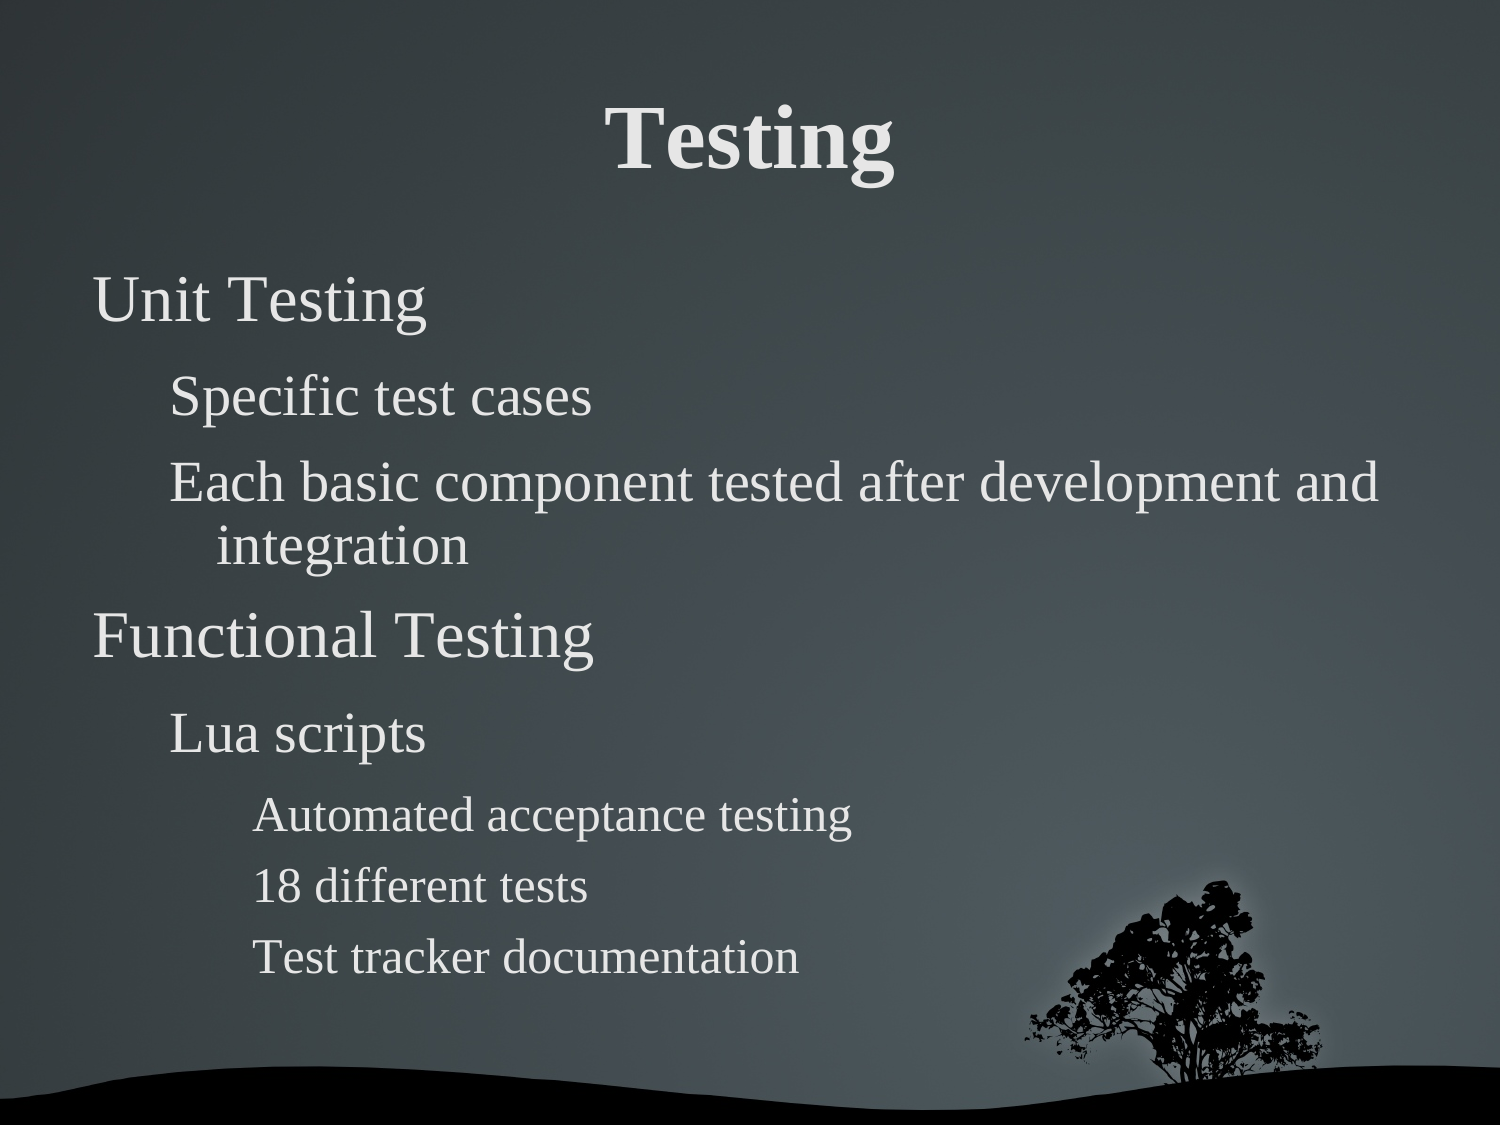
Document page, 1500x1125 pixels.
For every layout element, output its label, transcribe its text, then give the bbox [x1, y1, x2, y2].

picture [0, 0, 1500, 1125]
title Testing [75, 44, 1425, 233]
list Unit Testing Specific test cases Each basic component tested after development and integration Functional Testing Lua scripts Automated acceptance testing 18 different tests Test tracker documentation [75, 263, 1425, 1031]
